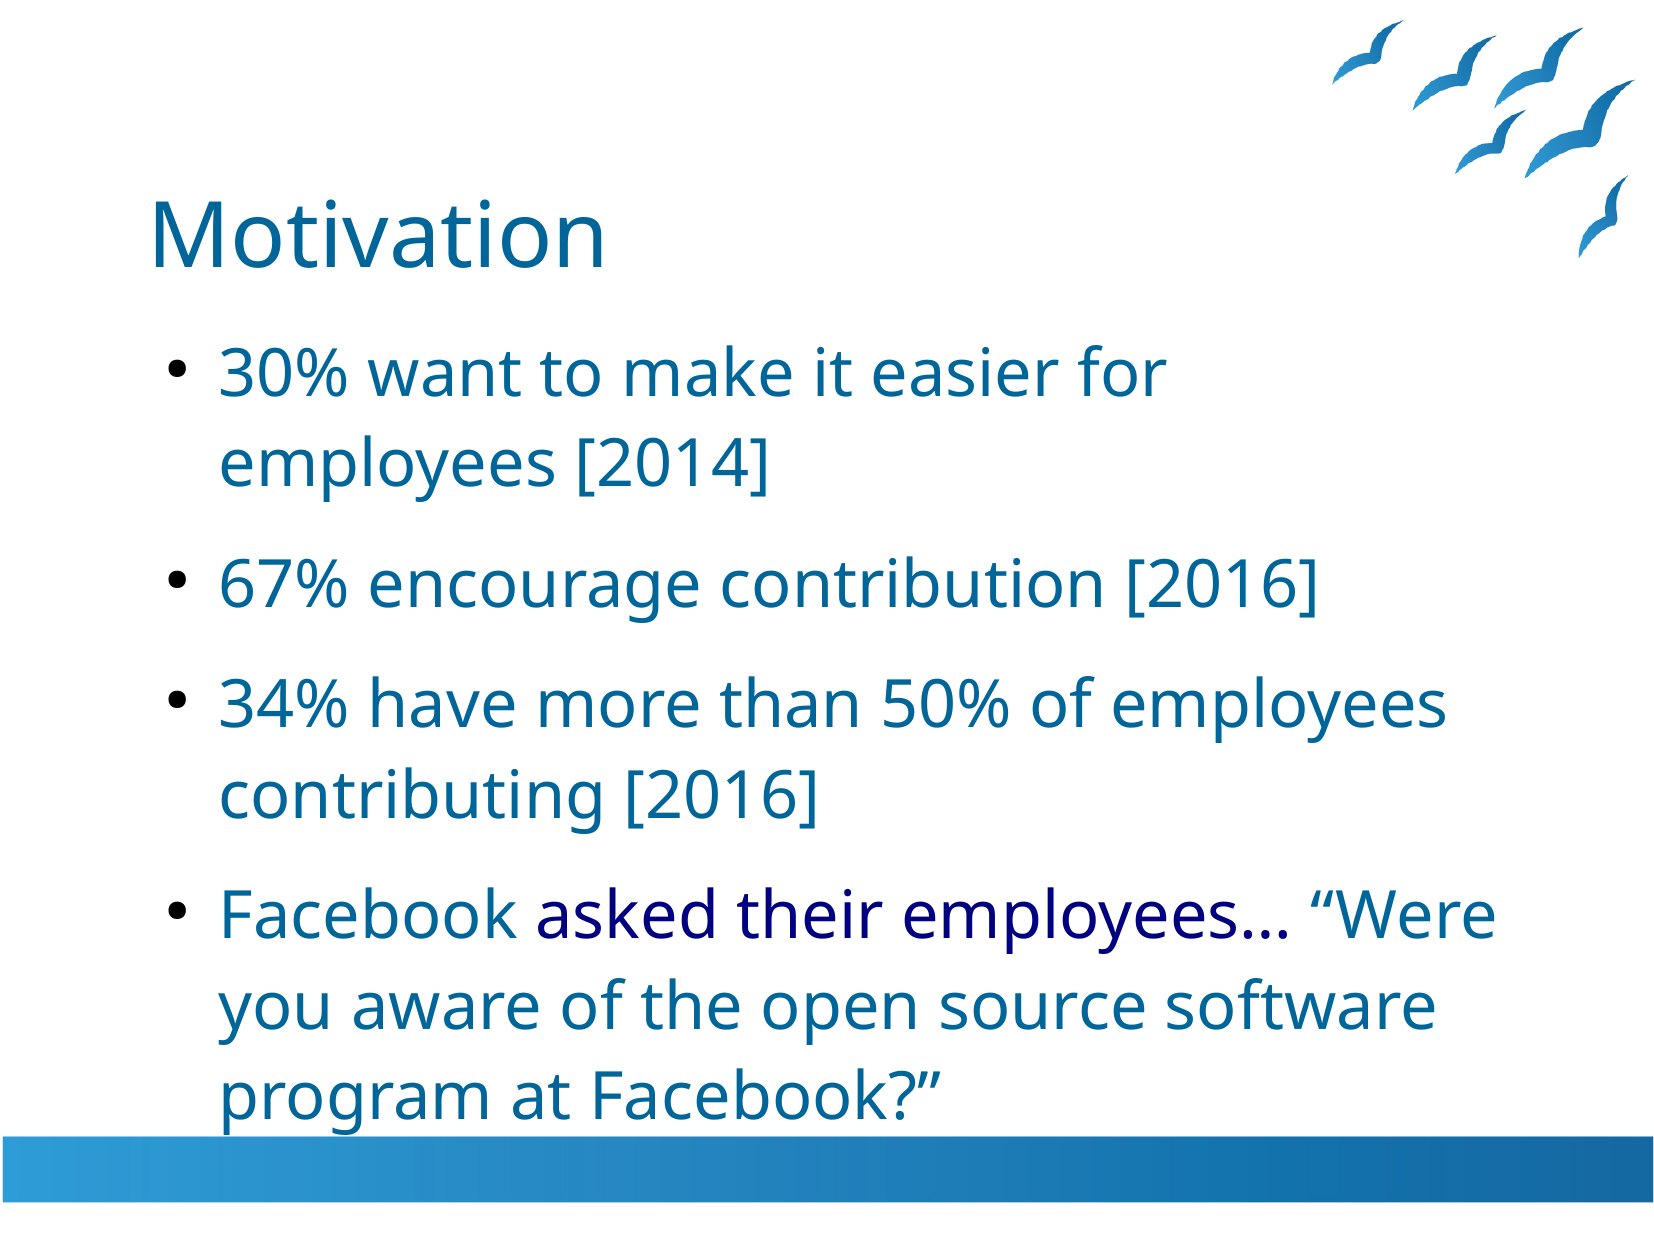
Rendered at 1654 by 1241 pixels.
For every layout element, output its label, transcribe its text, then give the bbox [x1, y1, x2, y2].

picture [0, 0, 1654, 1241]
title Motivation [147, 177, 1506, 287]
list 30% want to make it easier for employees [2014] 67% encourage contribution [2016] 34% have more than 50% of employees contributing [2016] Facebook asked their employees… “Were you aware of the open source software program at Facebook?” [147, 324, 1506, 1045]
